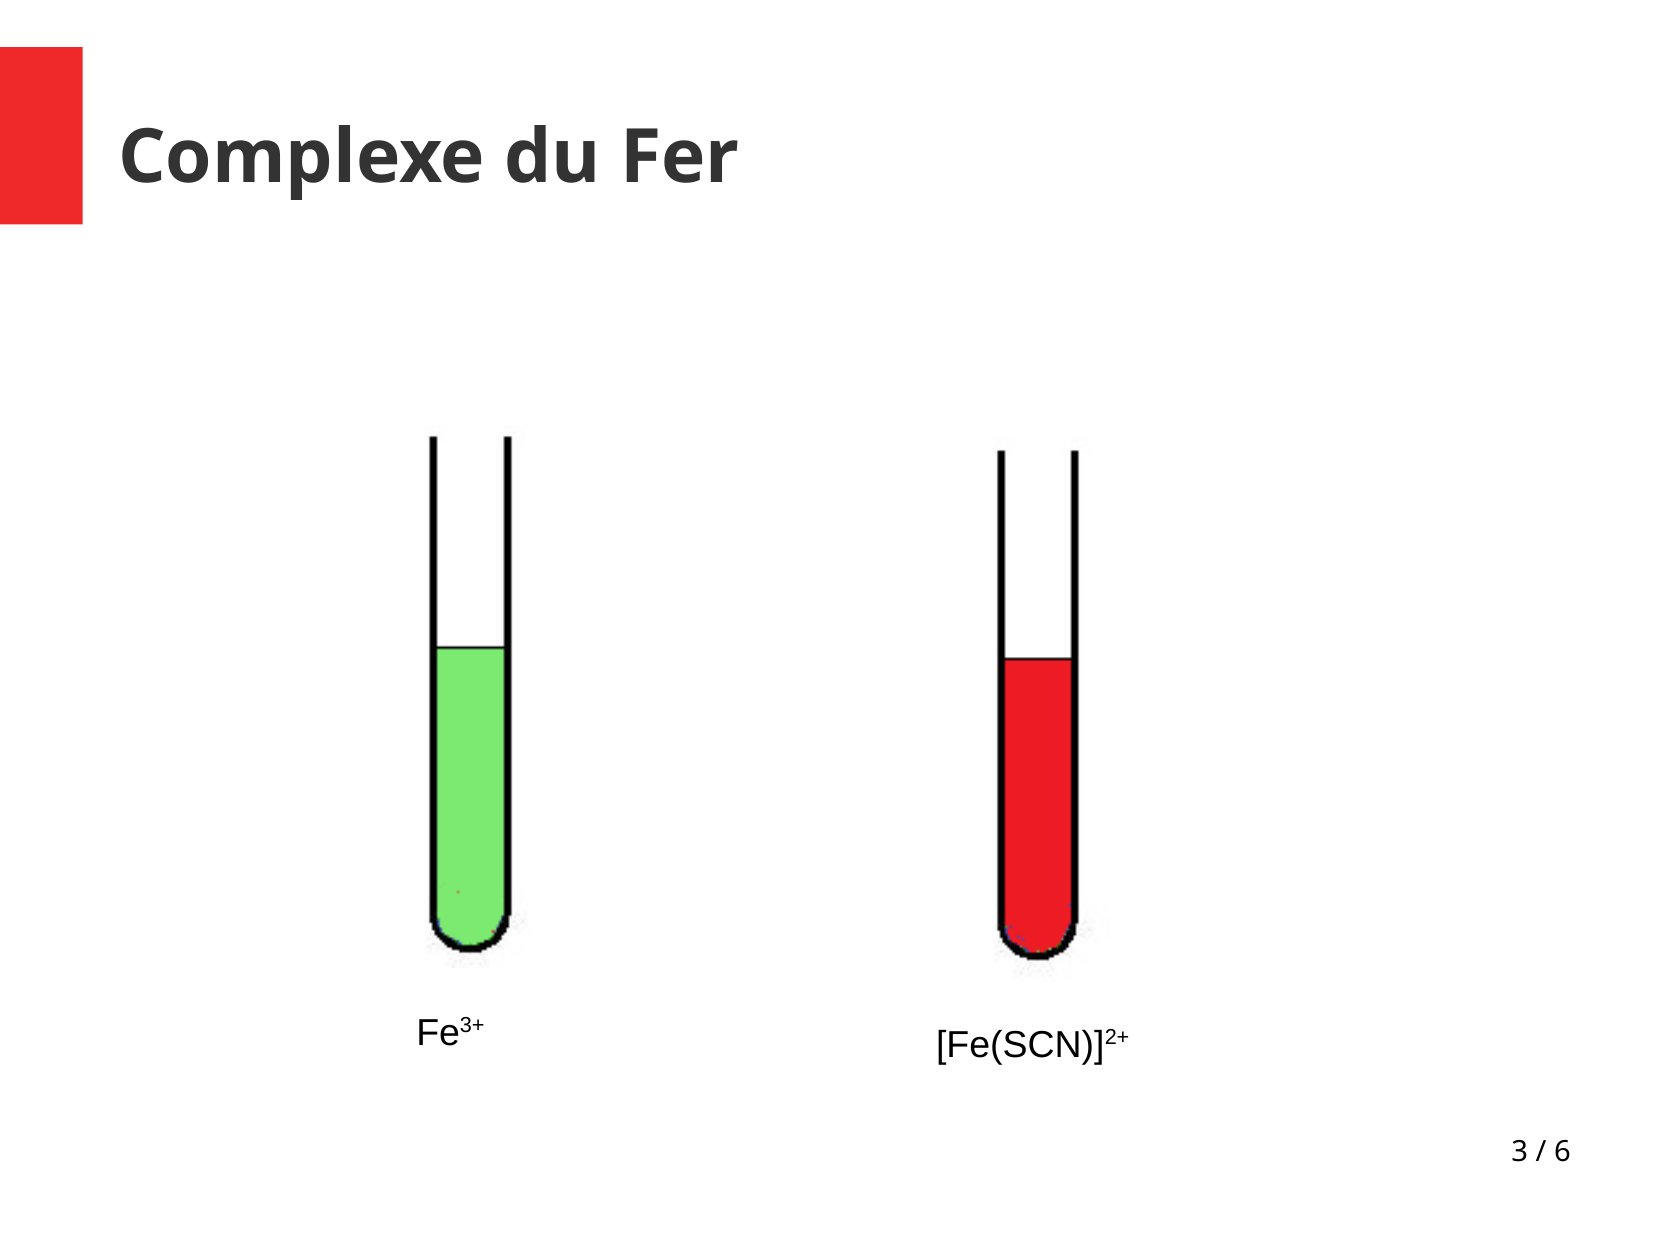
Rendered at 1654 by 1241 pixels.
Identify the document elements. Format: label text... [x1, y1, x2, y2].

picture [413, 425, 532, 968]
text_box Fe3+ [401, 1003, 544, 1061]
title Complexe du Fer [118, 49, 1571, 257]
text_box [Fe(SCN)]2+ [921, 1015, 1205, 1073]
picture [964, 427, 1111, 985]
